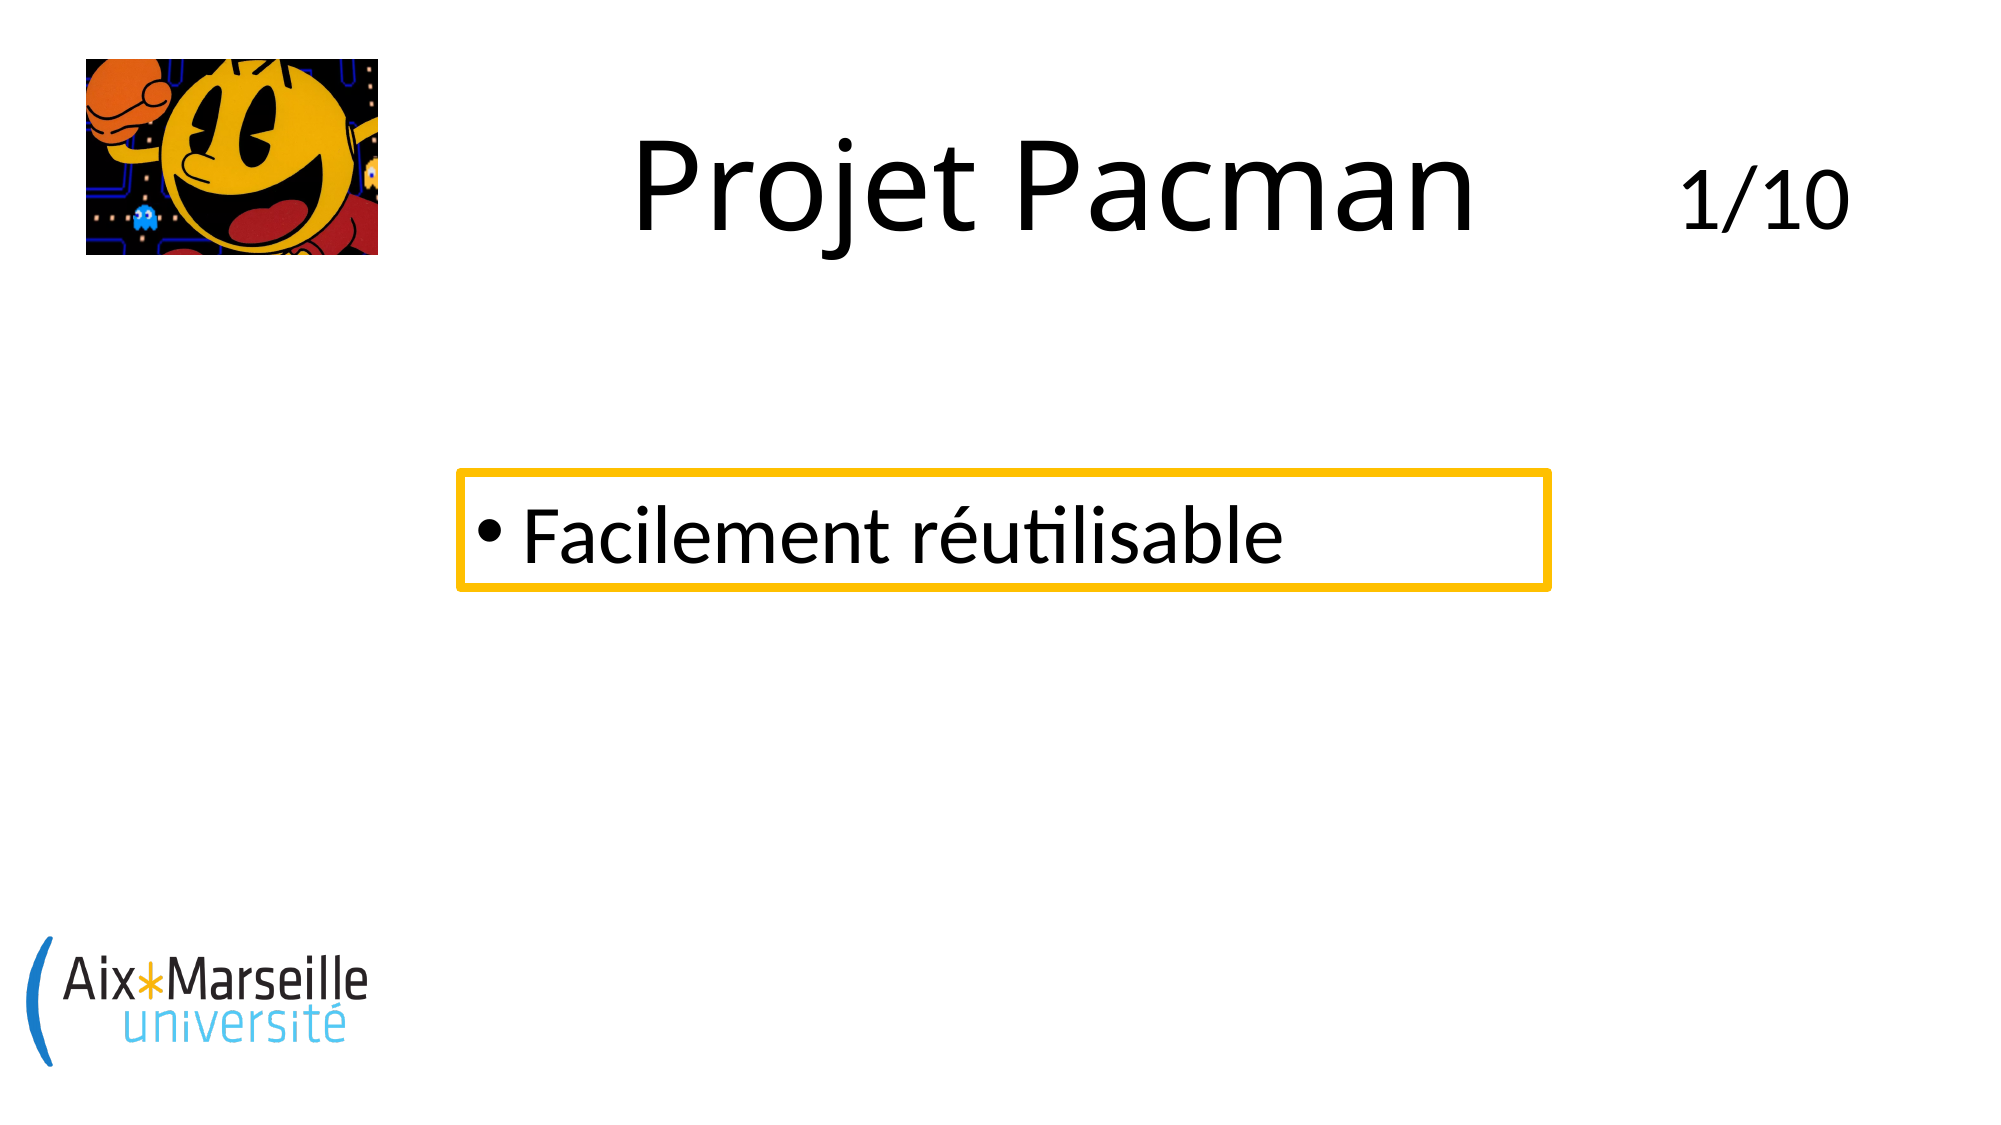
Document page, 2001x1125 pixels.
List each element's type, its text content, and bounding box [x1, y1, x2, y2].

subtitle 1/10 [1559, 142, 1968, 255]
text_box Facilement réutilisable [460, 472, 1548, 588]
title Projet Pacman [465, 73, 1644, 265]
picture [86, 59, 378, 255]
picture [0, 903, 425, 1096]
